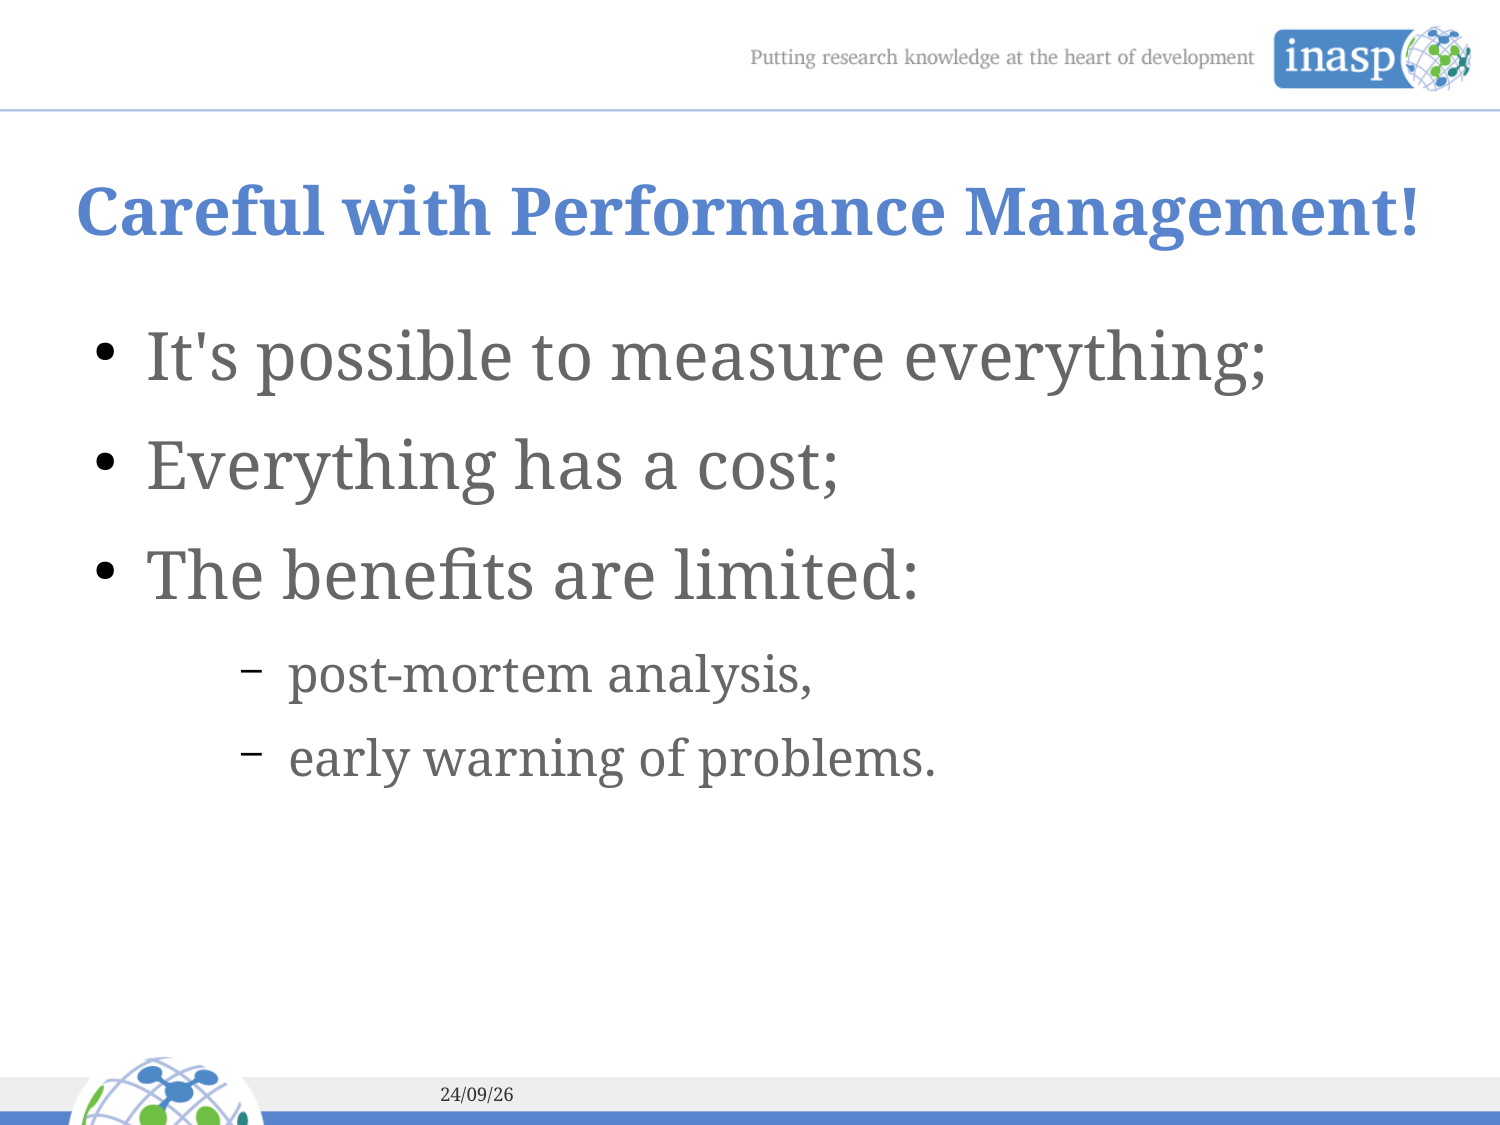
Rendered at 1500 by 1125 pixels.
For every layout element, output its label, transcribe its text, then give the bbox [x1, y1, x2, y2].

title Careful with Performance Management! [75, 129, 1426, 313]
picture [0, 0, 1500, 1125]
list It's possible to measure everything; Everything has a cost; The benefits are limited: post-mortem analysis, early warning of problems. [75, 313, 1426, 967]
